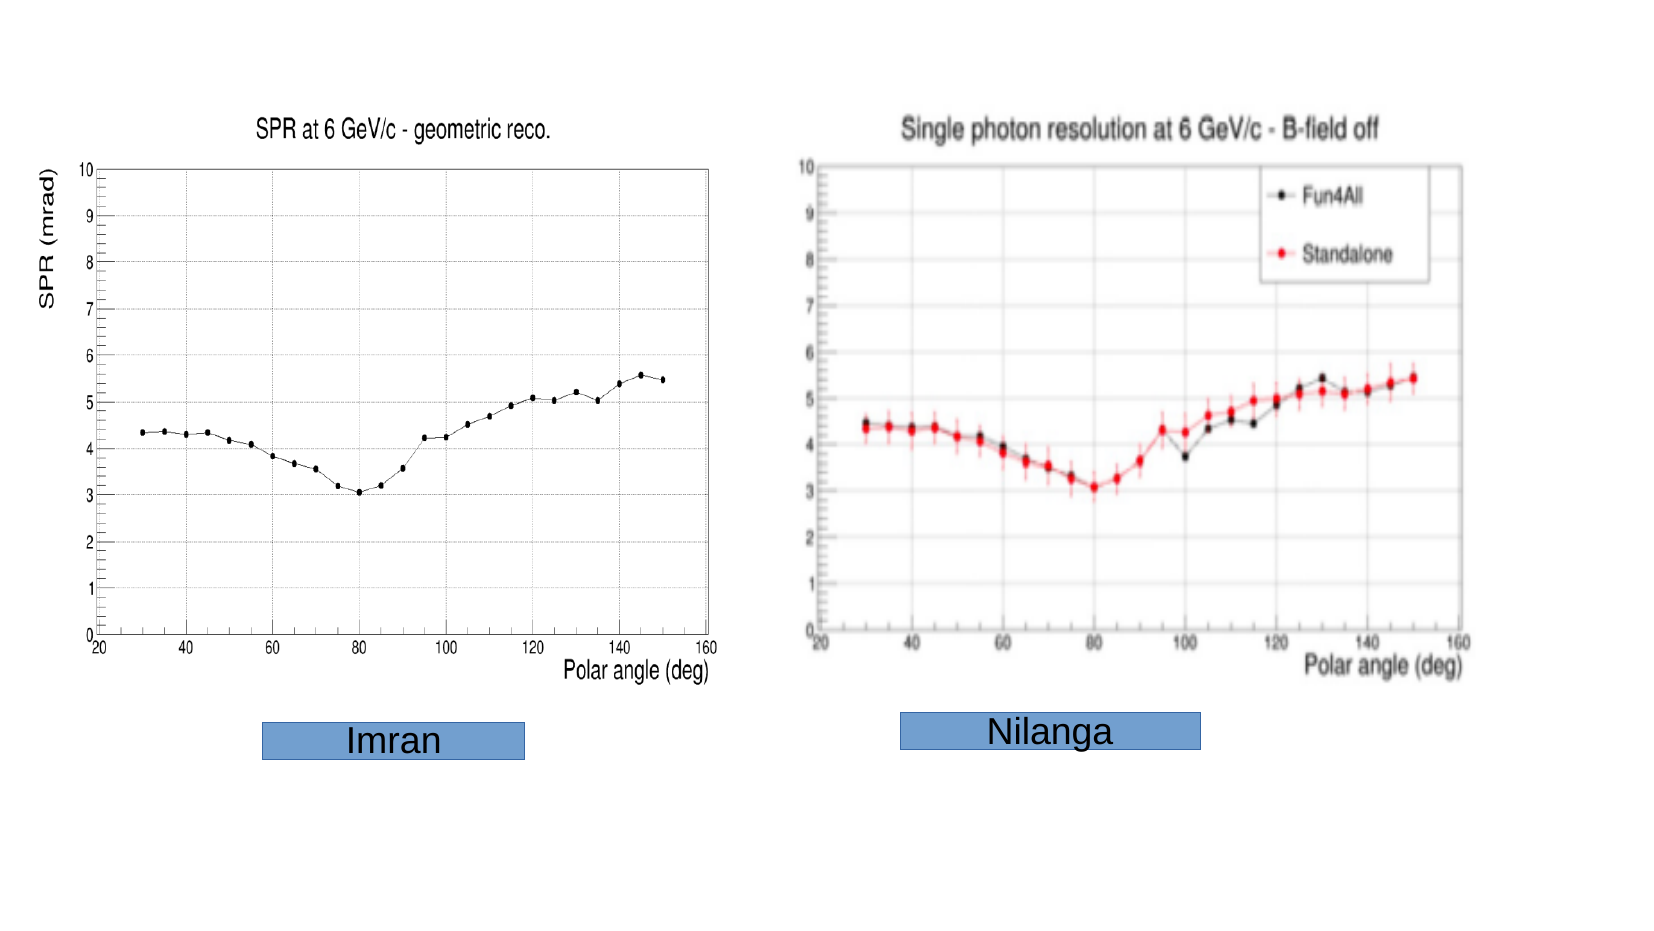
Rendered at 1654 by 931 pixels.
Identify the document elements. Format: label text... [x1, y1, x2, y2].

picture [29, 112, 743, 687]
picture [787, 74, 1501, 713]
text_box Nilanga [900, 712, 1201, 750]
text_box Nilanga [1076, 726, 1086, 742]
text_box Imran [262, 722, 525, 760]
